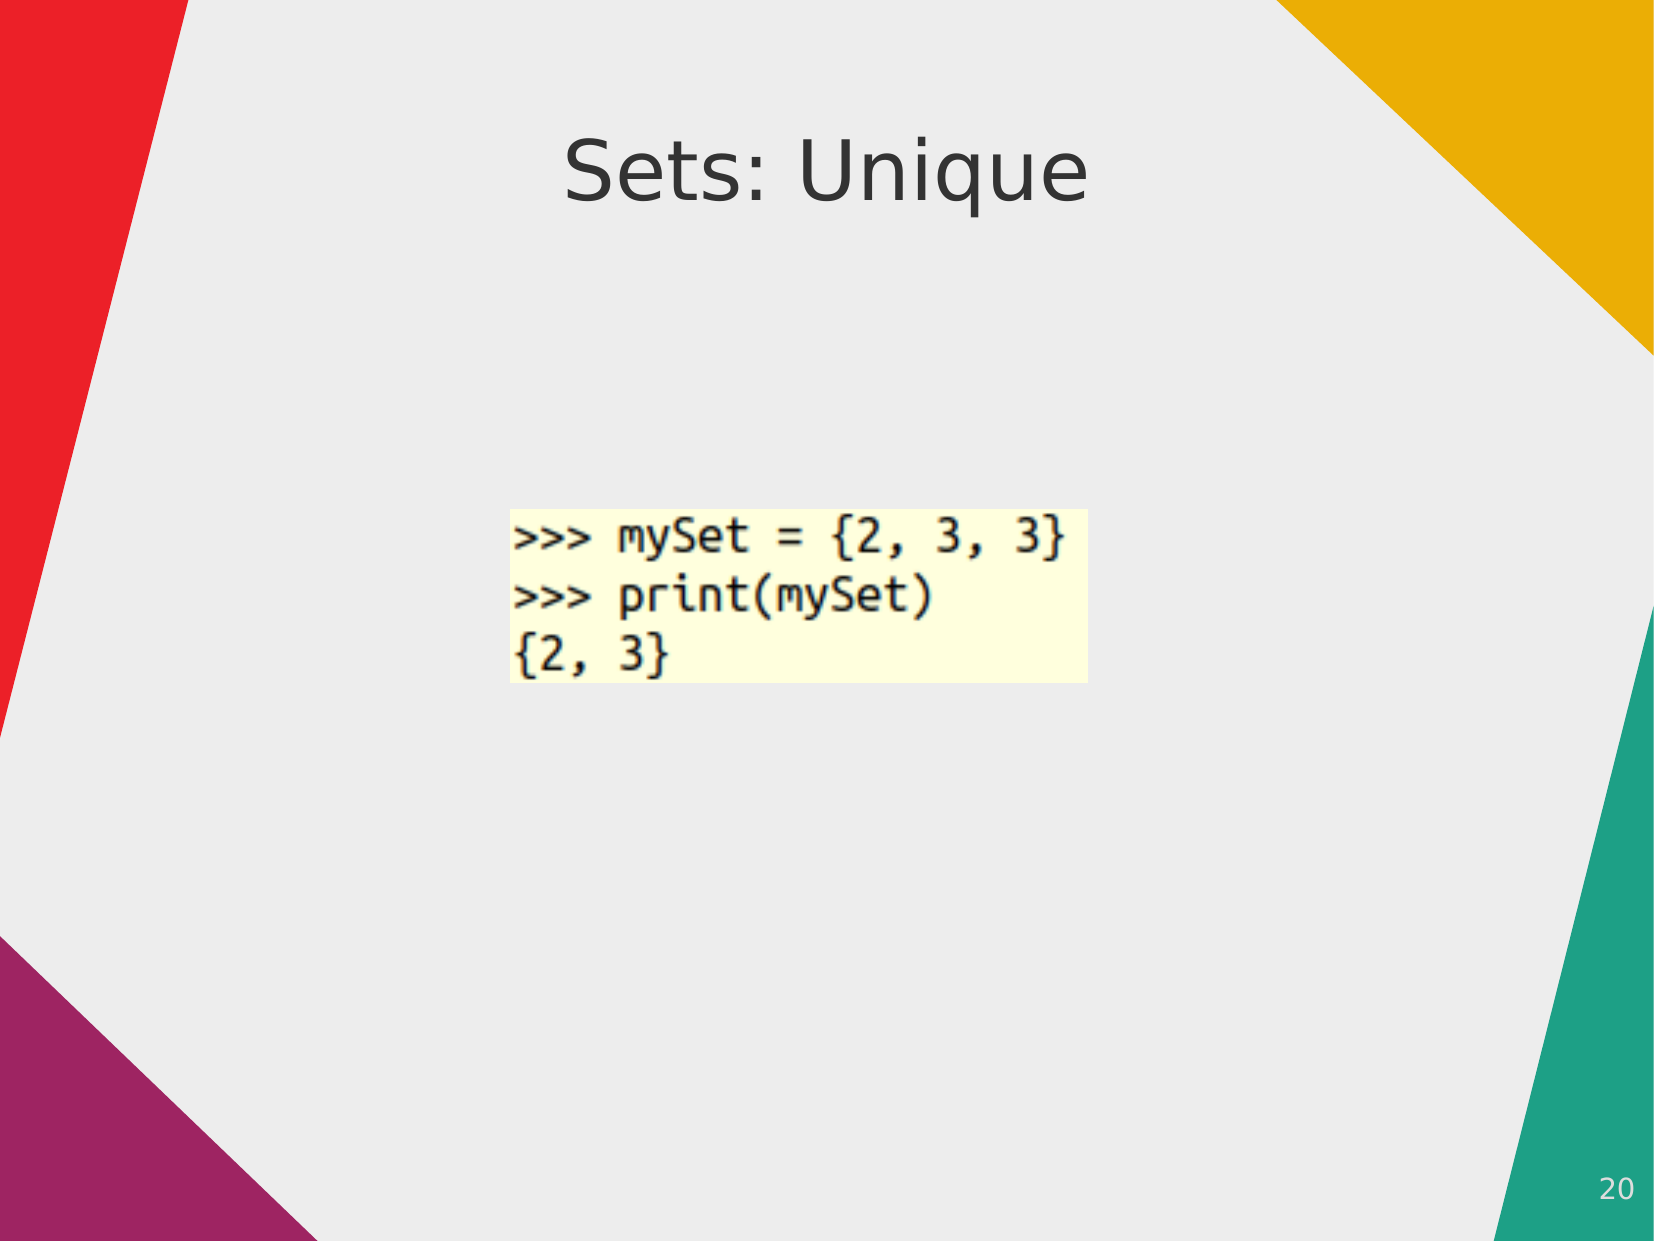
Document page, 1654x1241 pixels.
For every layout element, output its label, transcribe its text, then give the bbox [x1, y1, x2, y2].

picture [510, 509, 1088, 683]
title Sets: Unique [114, 73, 1539, 271]
